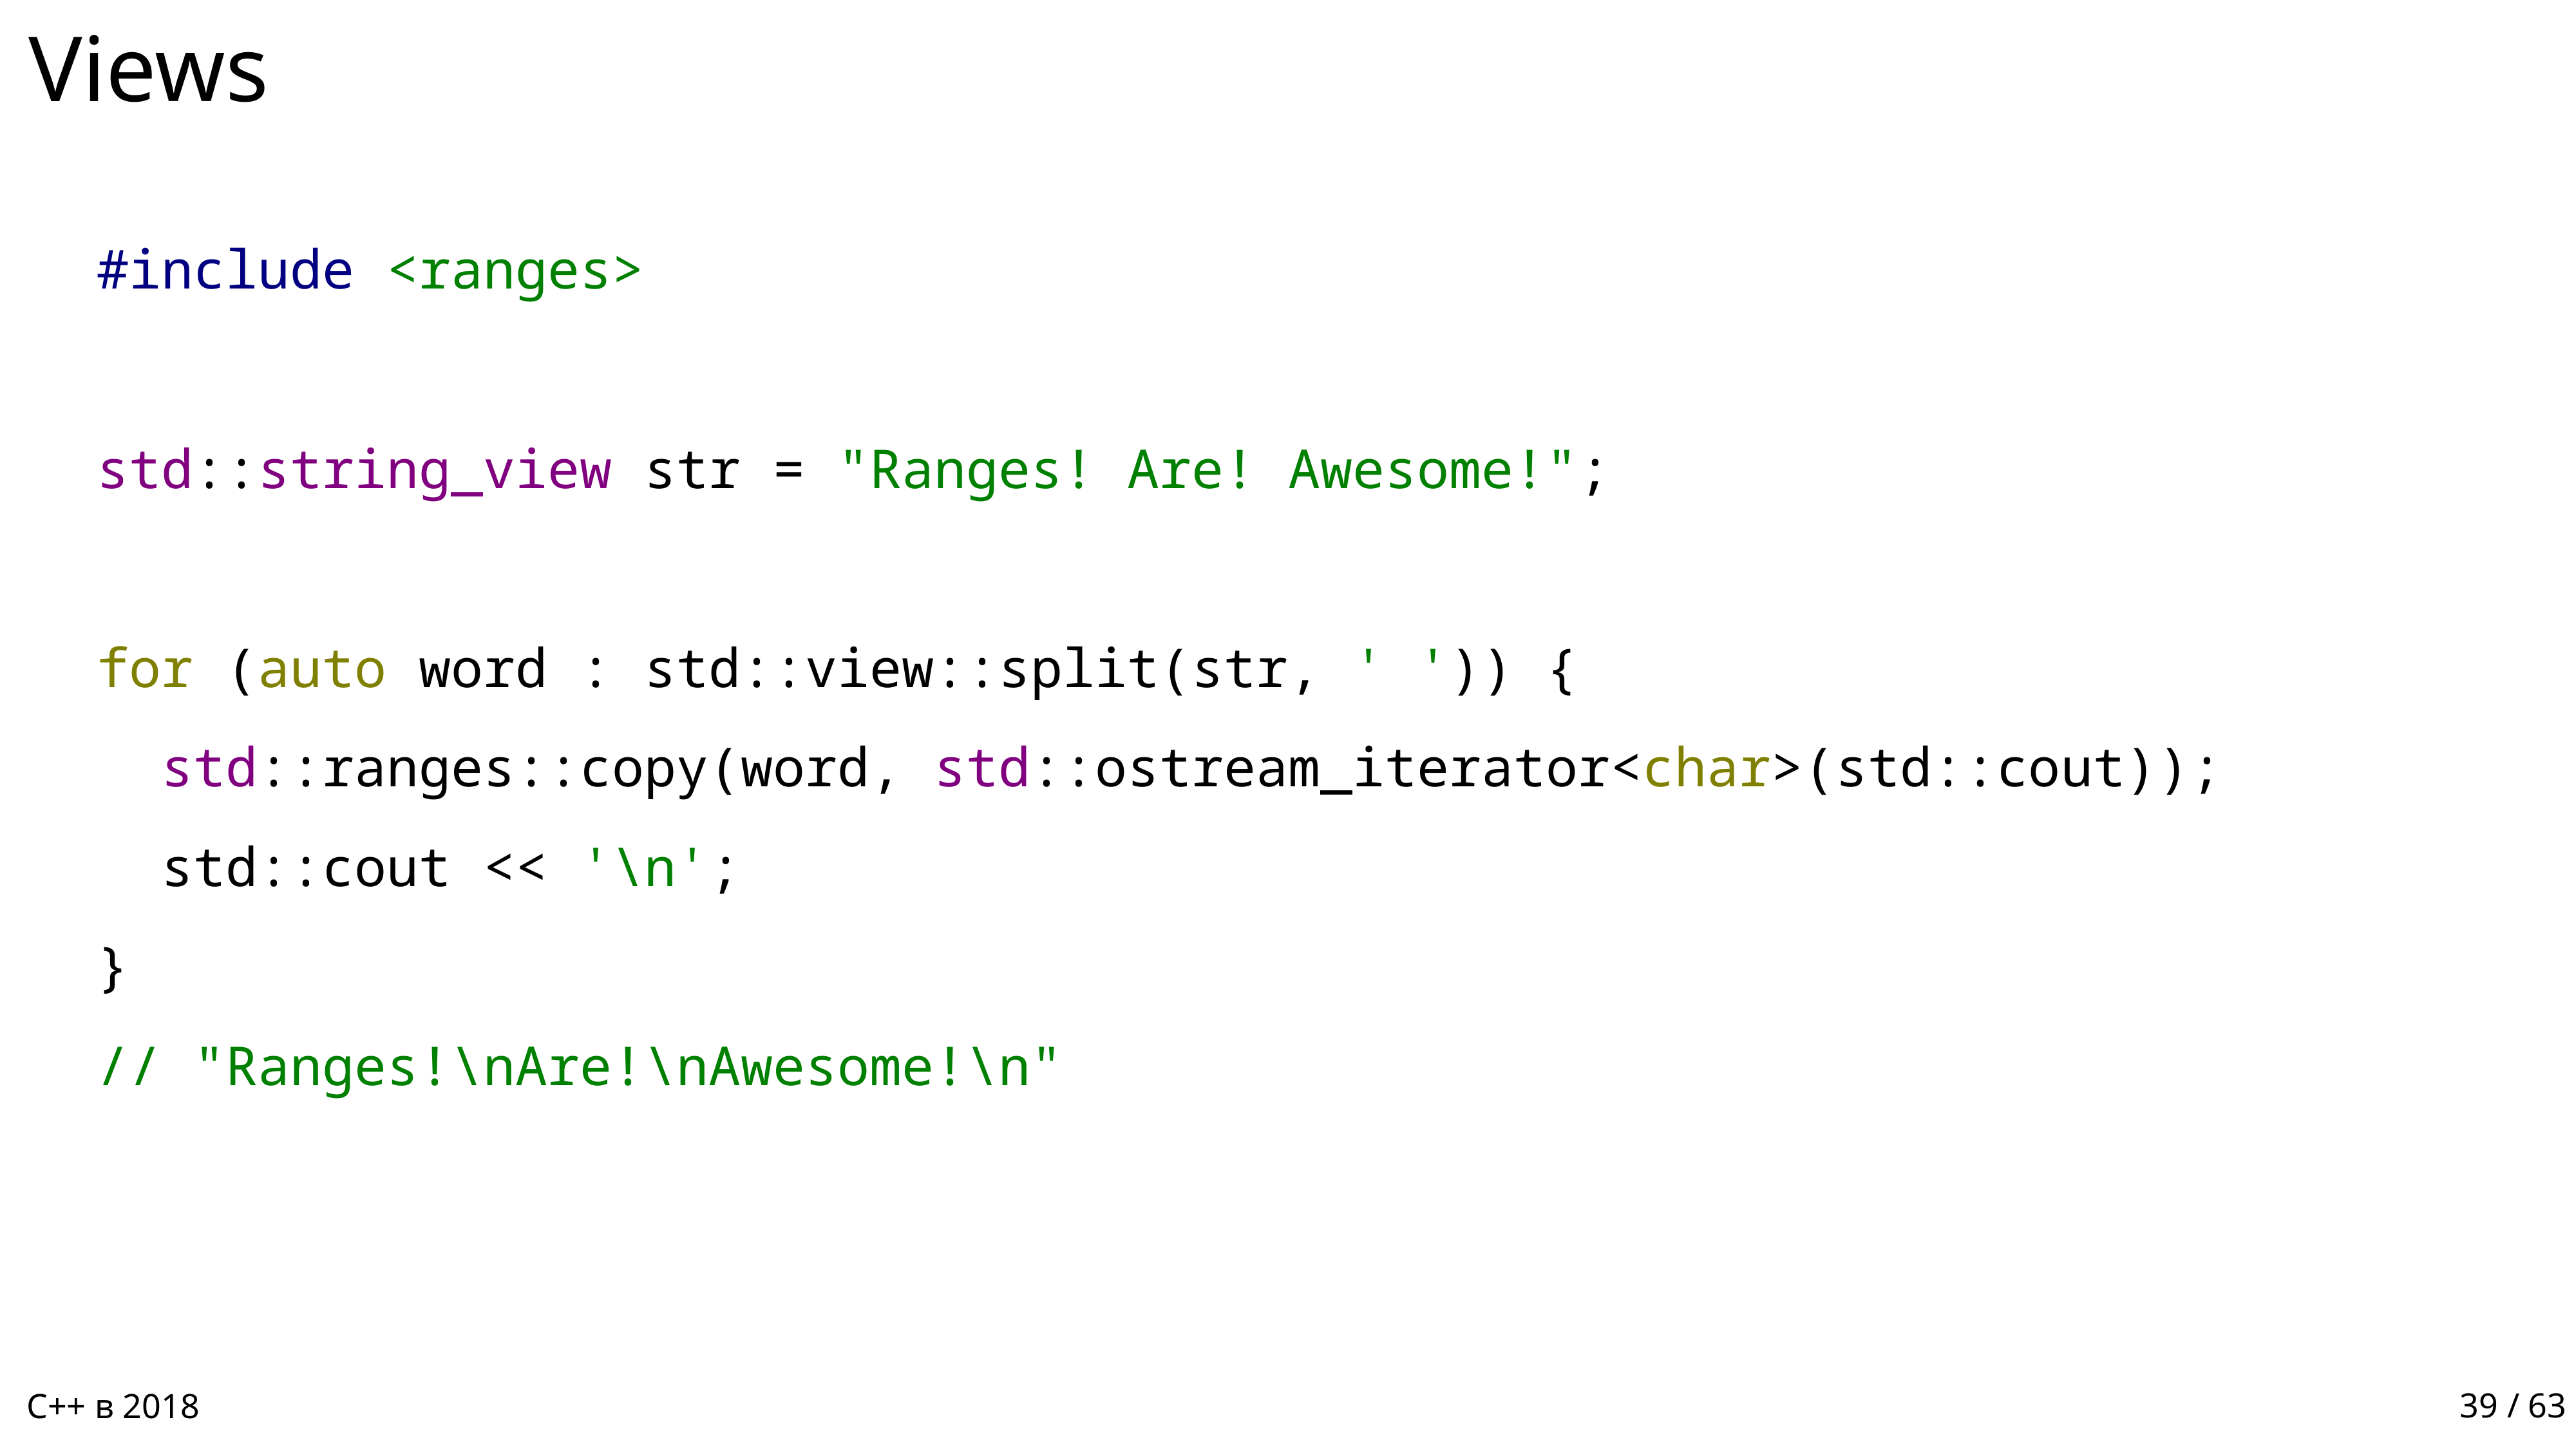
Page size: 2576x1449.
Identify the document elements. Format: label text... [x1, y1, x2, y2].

list <number> / 63 [1479, 1376, 2576, 1431]
title Views [19, 19, 2551, 155]
list #include <ranges> std::string_view str = "Ranges! Are! Awesome!"; for (auto word : std::view::split(str, ' ')) { std::ranges::copy(word, std::ostream_iterator<char>(std::cout)); std::cout << '\n'; } // "Ranges!\nAre!\nAwesome!\n" [87, 214, 2551, 1382]
list C++ в 2018 [17, 1376, 1114, 1431]
